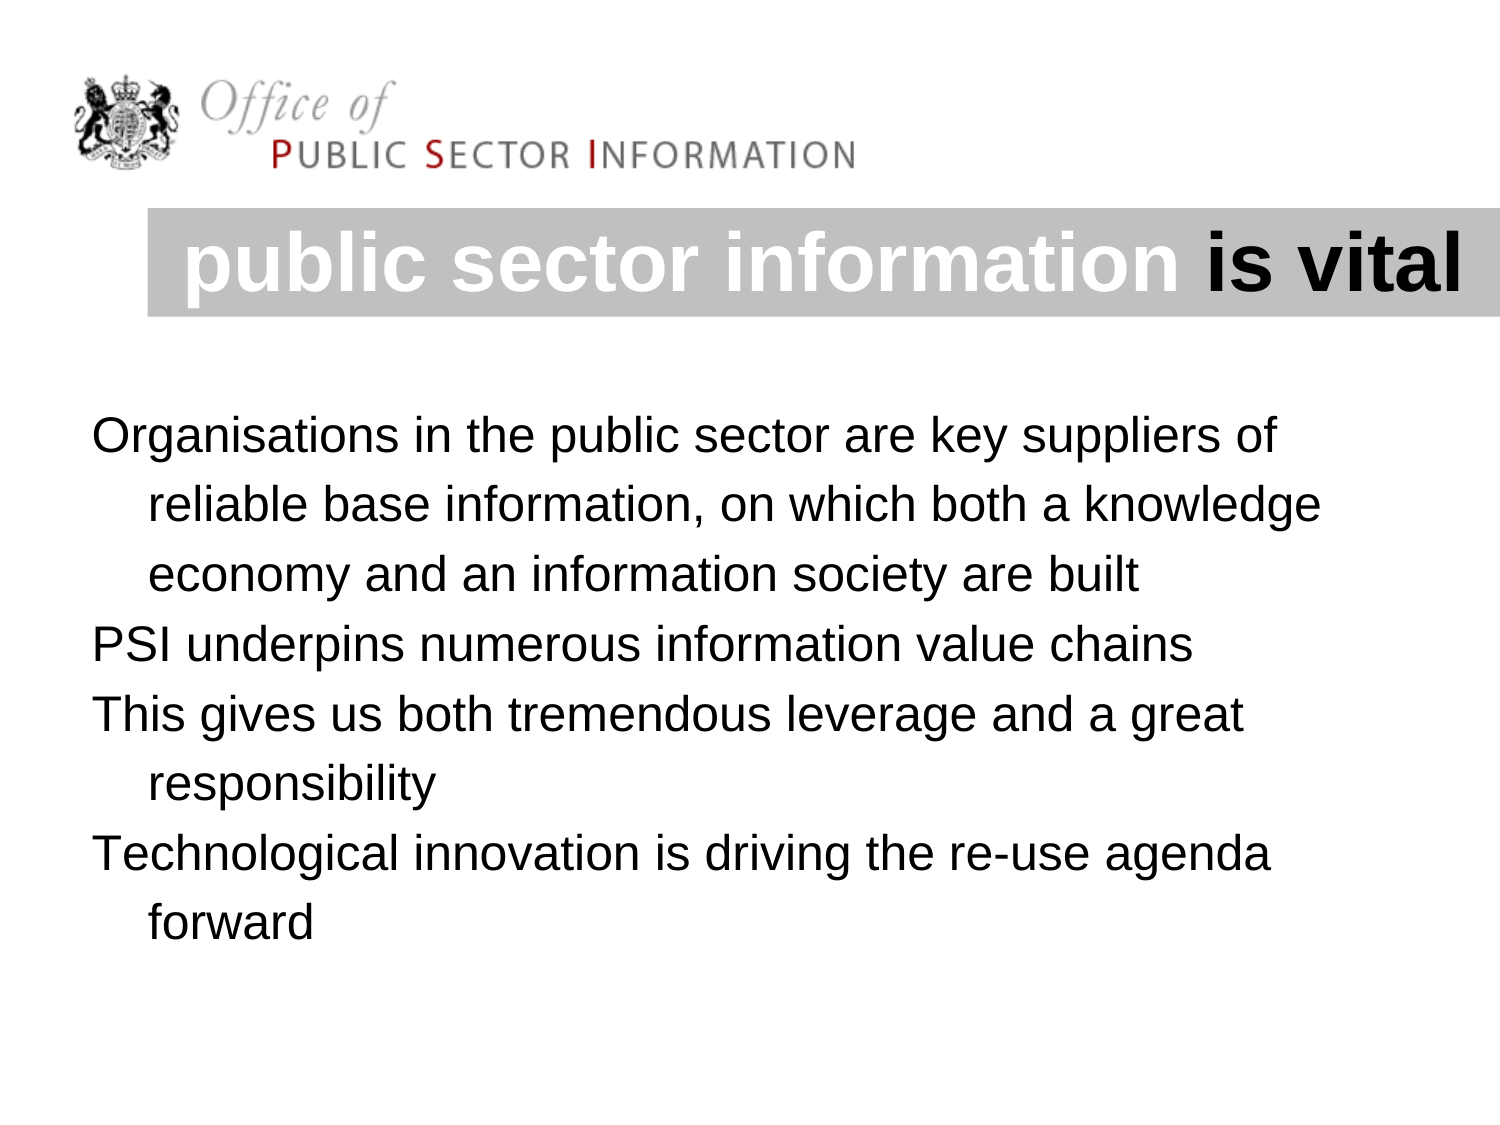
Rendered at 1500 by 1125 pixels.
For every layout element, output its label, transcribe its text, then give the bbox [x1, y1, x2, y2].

text_box Organisations in the public sector are key suppliers of reliable base information, on which both a knowledge economy and an information society are built PSI underpins numerous information value chains This gives us both tremendous leverage and a great responsibility Technological innovation is driving the re-use agenda forward [76, 385, 1424, 953]
picture [64, 66, 865, 181]
text_box public sector information is vital [147, 208, 1500, 317]
